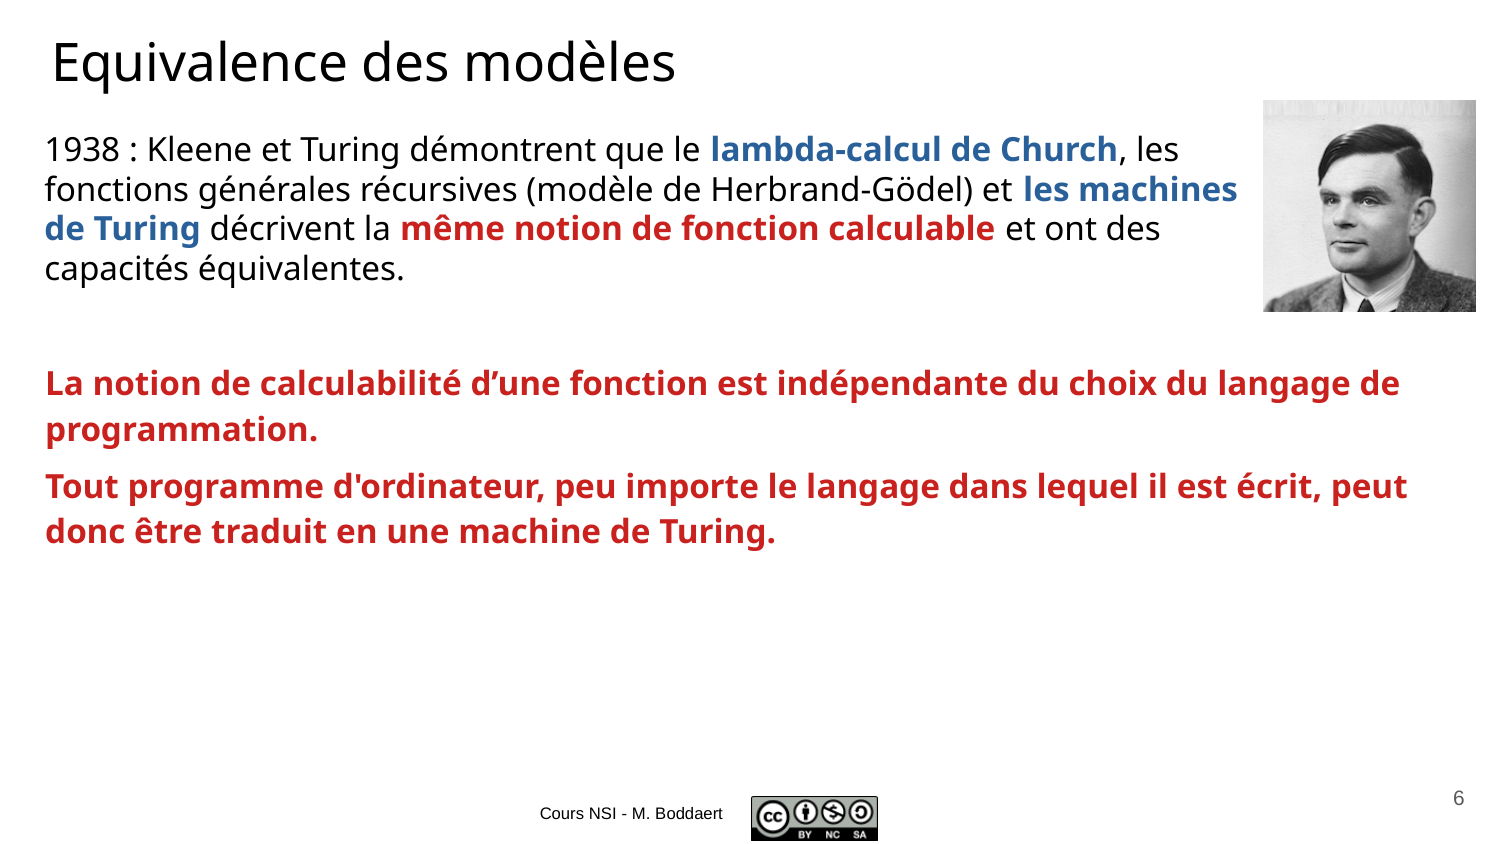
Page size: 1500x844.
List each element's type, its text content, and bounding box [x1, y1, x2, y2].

title Equivalence des modèles [51, 13, 1449, 108]
picture [751, 796, 878, 841]
slide_number <numéro> [1389, 764, 1480, 830]
picture [1263, 100, 1476, 312]
text_box La notion de calculabilité d’une fonction est indépendante du choix du langage de programmation. Tout programme d'ordinateur, peu importe le langage dans lequel il est écrit, peut donc être traduit en une machine de Turing. [30, 352, 1500, 559]
text_box 1938 : Kleene et Turing démontrent que le lambda-calcul de Church, les fonctions générales récursives (modèle de Herbrand-Gödel) et les machines de Turing décrivent la même notion de fonction calculable et ont des capacités équivalentes. [29, 120, 1263, 266]
